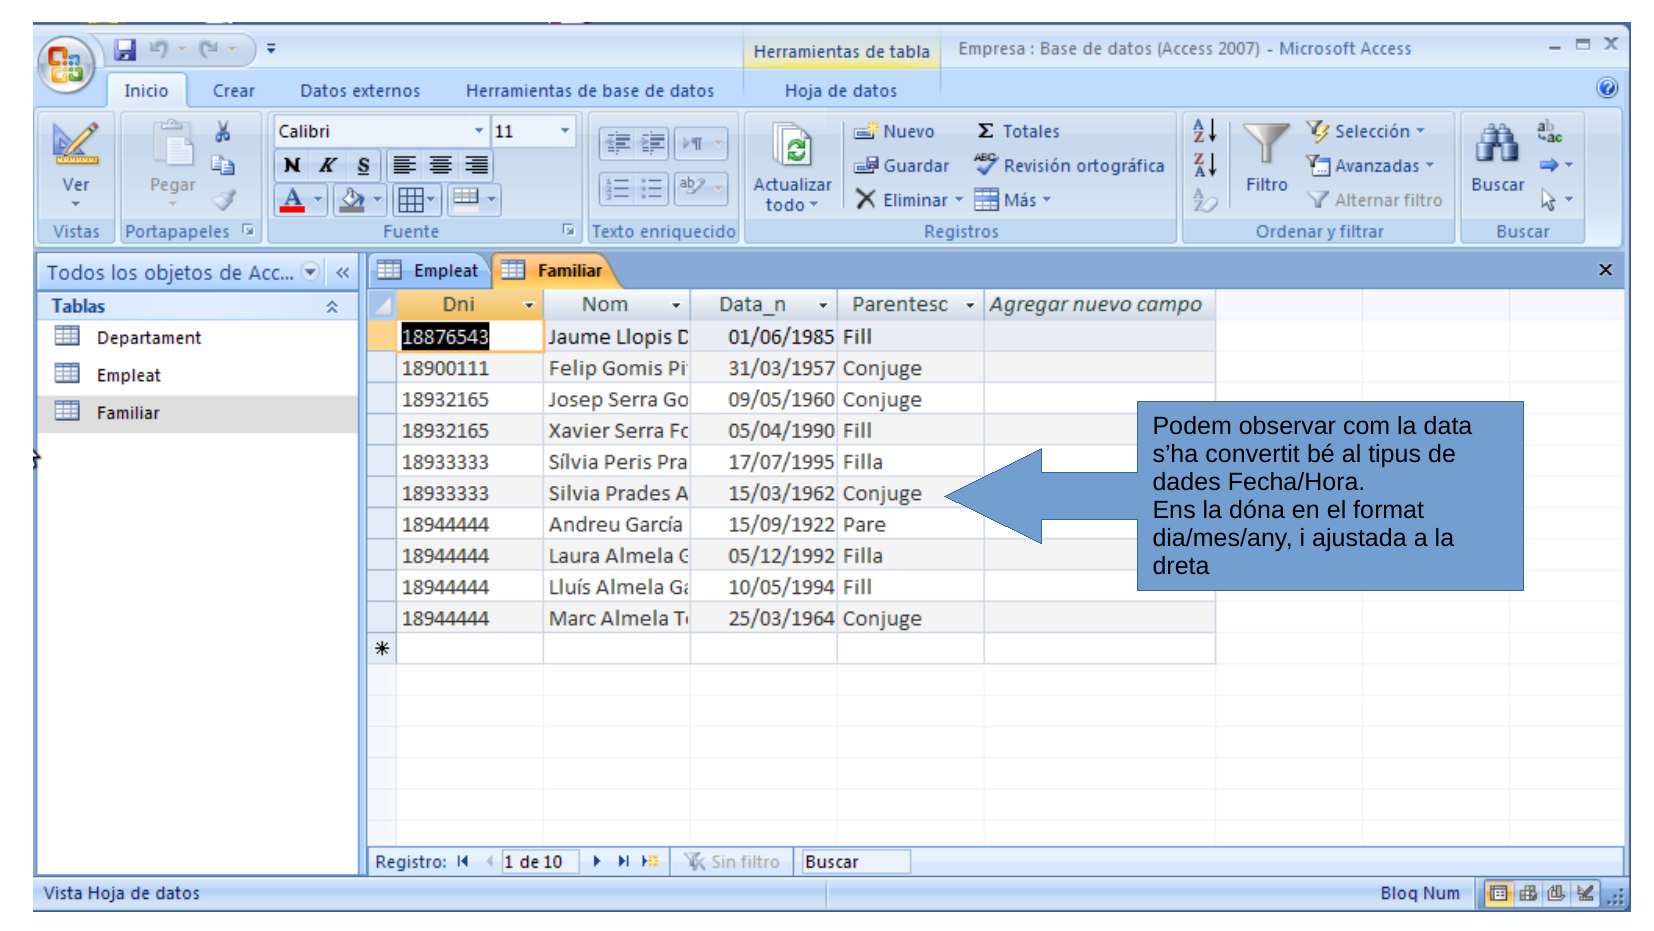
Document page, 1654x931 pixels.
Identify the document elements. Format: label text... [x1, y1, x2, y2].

text_box Podem observar com la data s’ha convertit bé al tipus de dades Fecha/Hora. Ens la dóna en el format dia/mes/any, i ajustada a la dreta [944, 401, 1524, 591]
picture [33, 22, 1631, 912]
